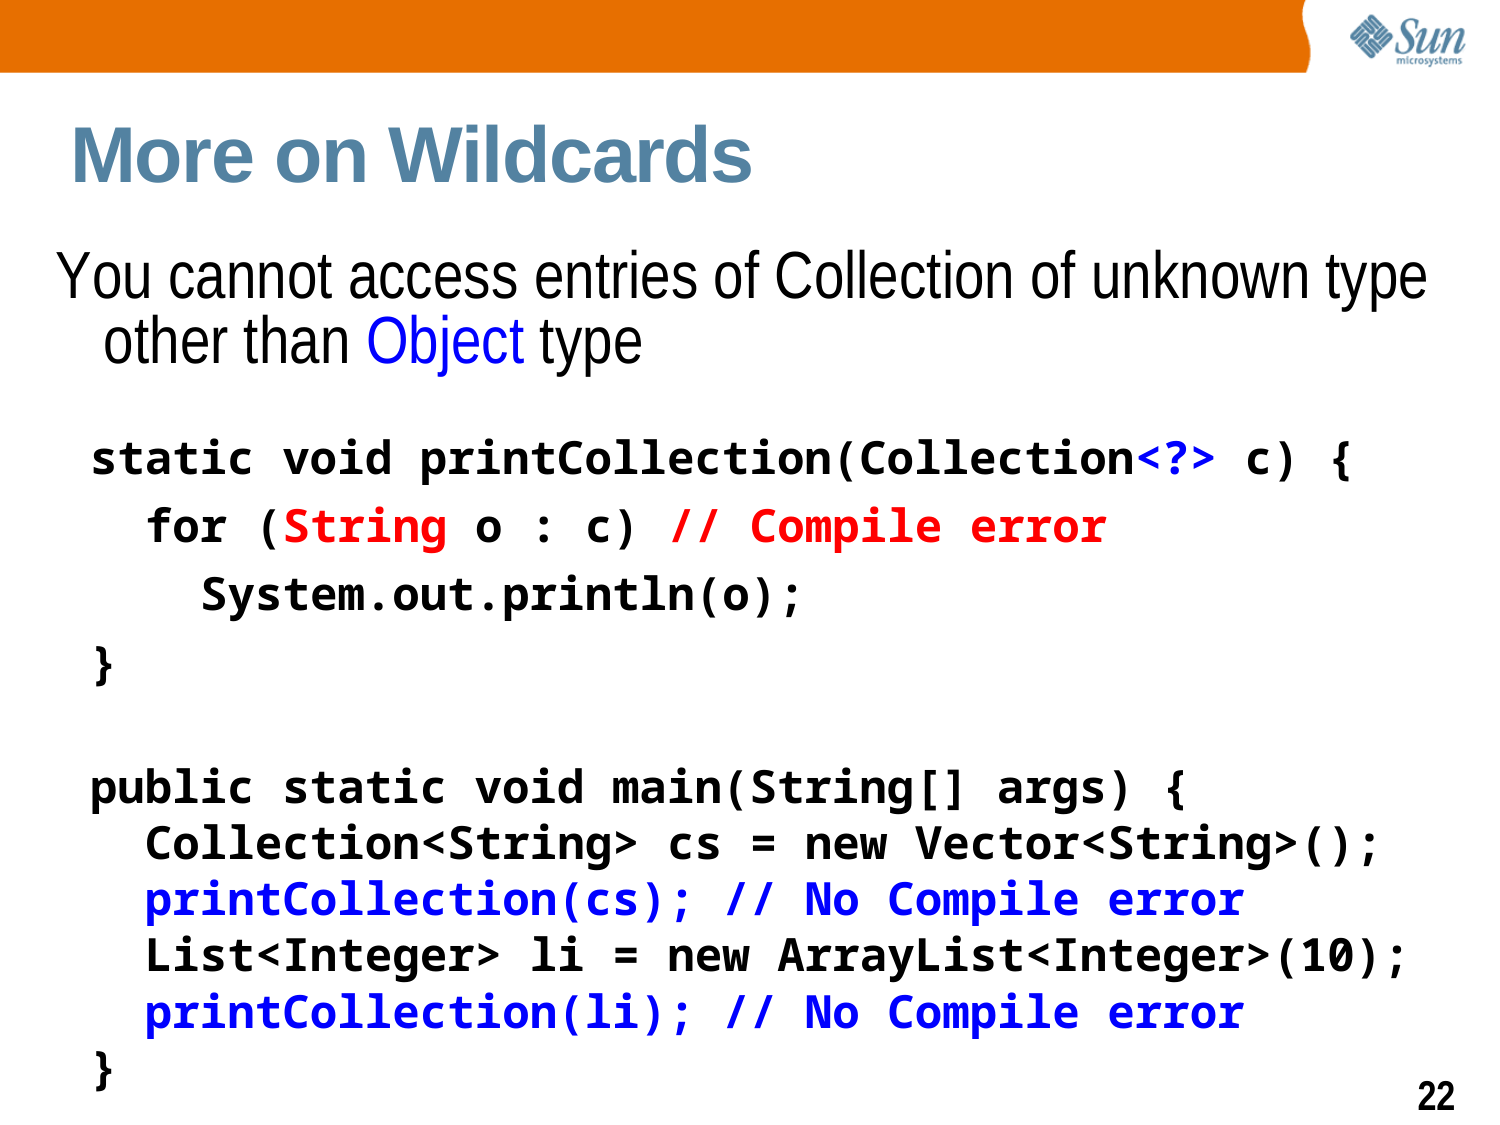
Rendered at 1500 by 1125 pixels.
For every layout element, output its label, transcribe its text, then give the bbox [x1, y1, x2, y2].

picture [0, 0, 1500, 75]
text_box static void printCollection(Collection<?> c) { for (String o : c) // Compile error System.out.println(o); } public static void main(String[] args) { Collection<String> cs = new Vector<String>(); printCollection(cs); // No Compile error List<Integer> li = new ArrayList<Integer>(10); printCollection(li); // No Compile error } [90, 432, 1456, 1120]
list You cannot access entries of Collection of unknown type other than Object type [36, 246, 1434, 956]
title More on Wildcards [70, 118, 1433, 246]
